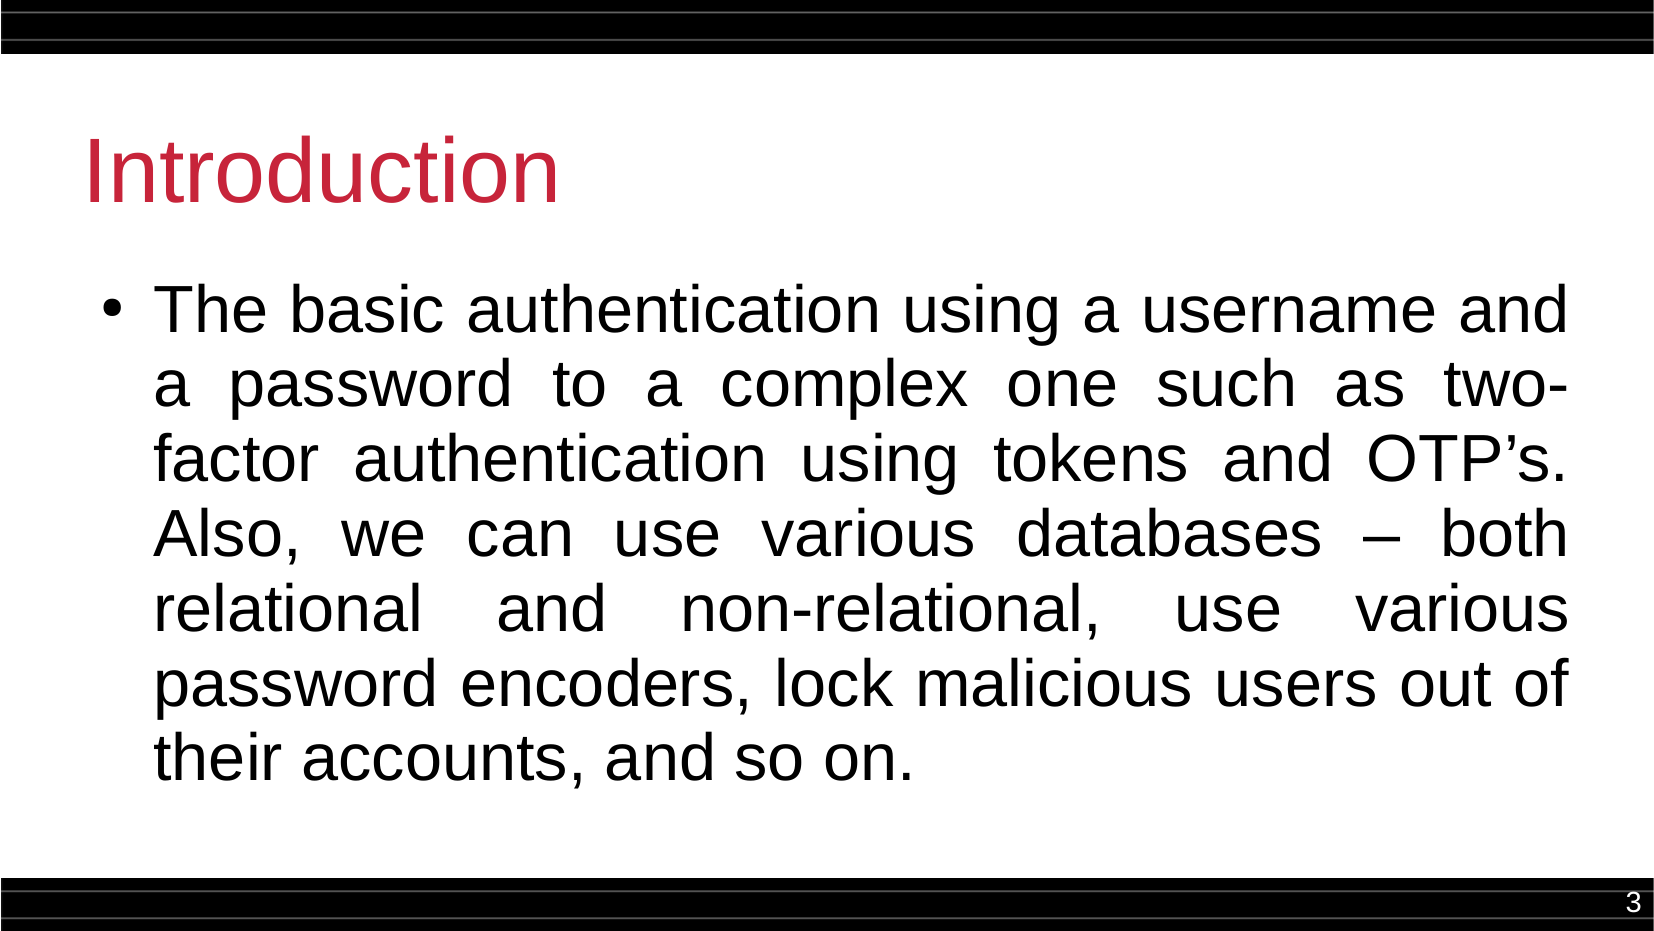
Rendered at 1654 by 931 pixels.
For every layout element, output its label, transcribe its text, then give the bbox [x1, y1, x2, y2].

picture [1, 878, 1654, 931]
picture [1, 0, 1654, 54]
title Introduction [82, 92, 1571, 249]
list The basic authentication using a username and a password to a complex one such as two-factor authentication using tokens and OTP’s. Also, we can use various databases – both relational and non-relational, use various password encoders, lock malicious users out of their accounts, and so on. [82, 271, 1571, 851]
